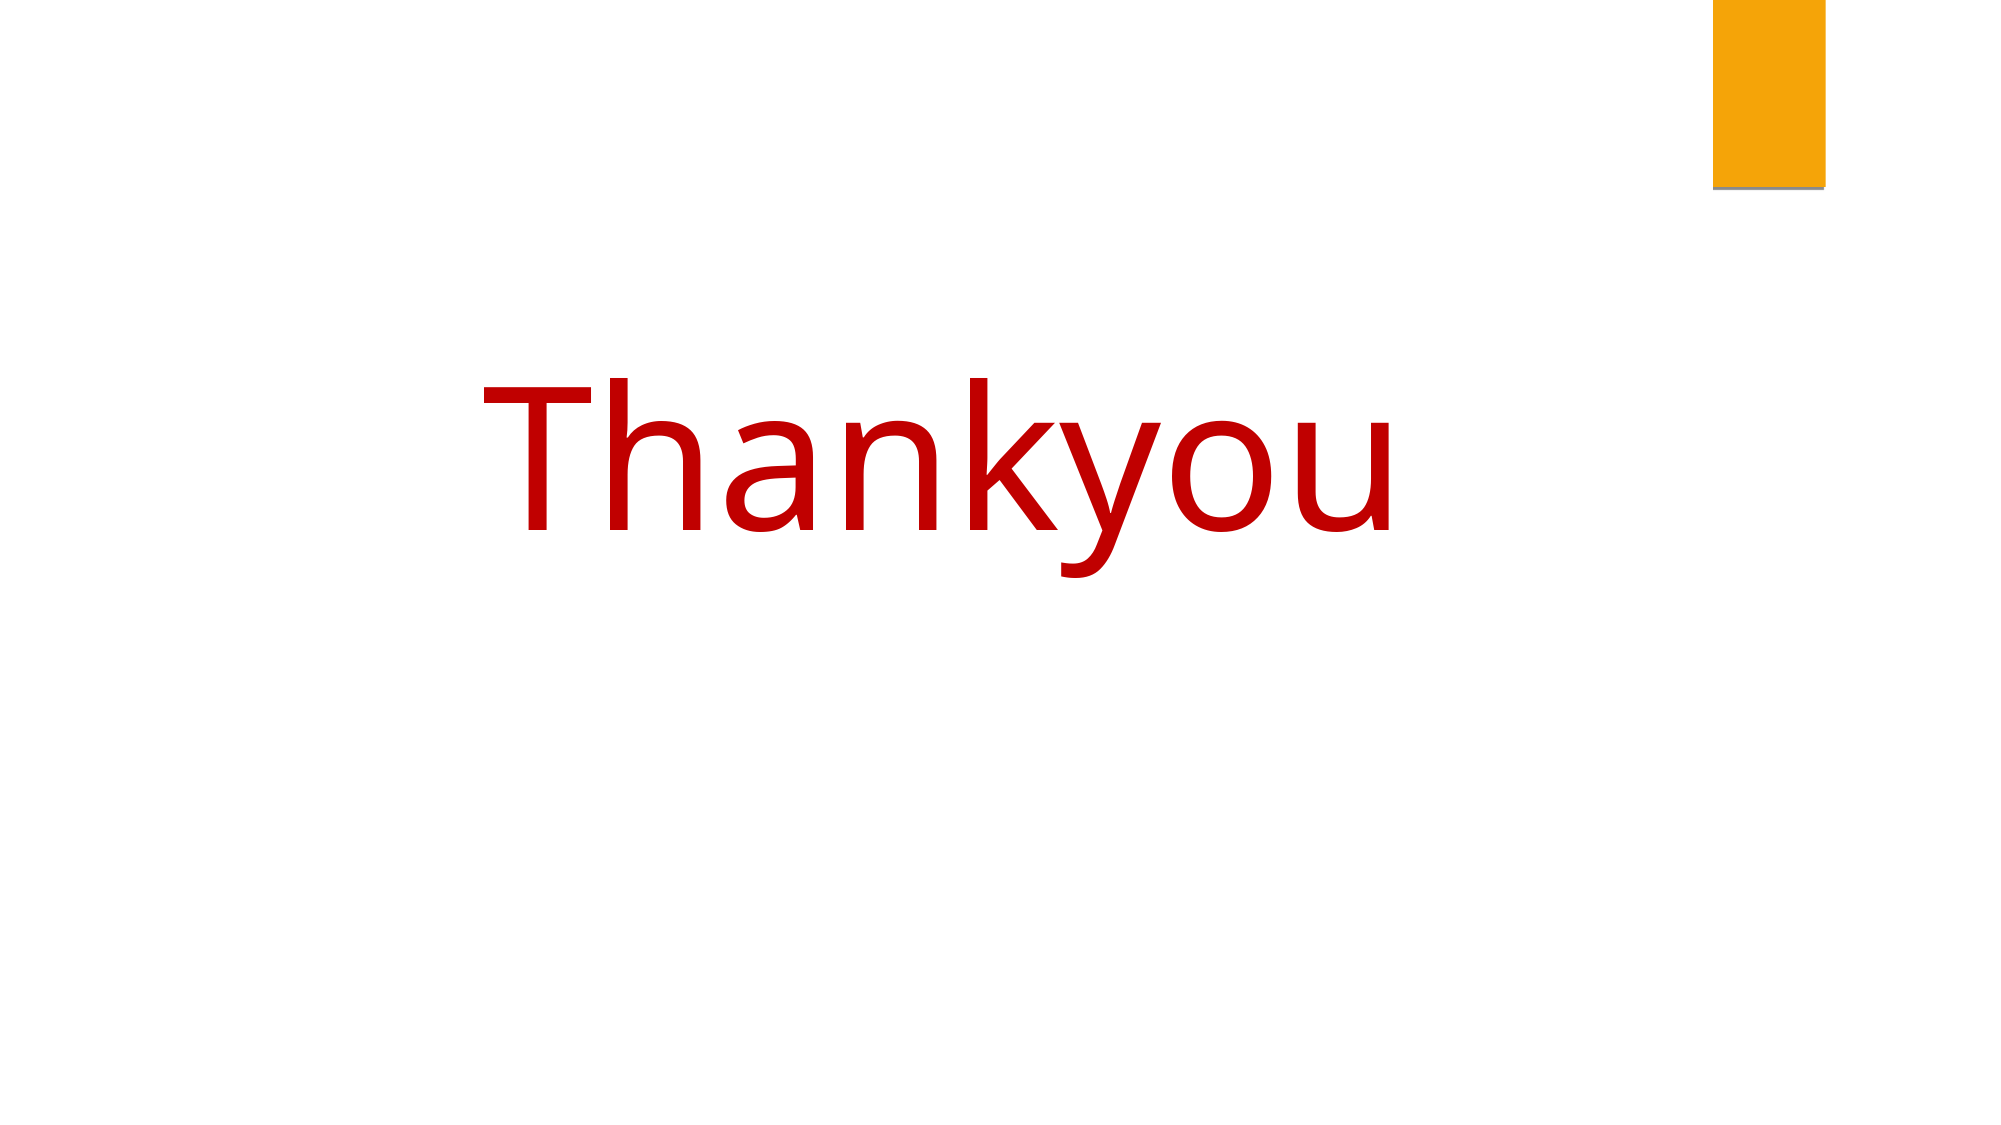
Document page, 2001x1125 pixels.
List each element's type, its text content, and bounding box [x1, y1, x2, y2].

text_box Thankyou [467, 323, 2000, 581]
